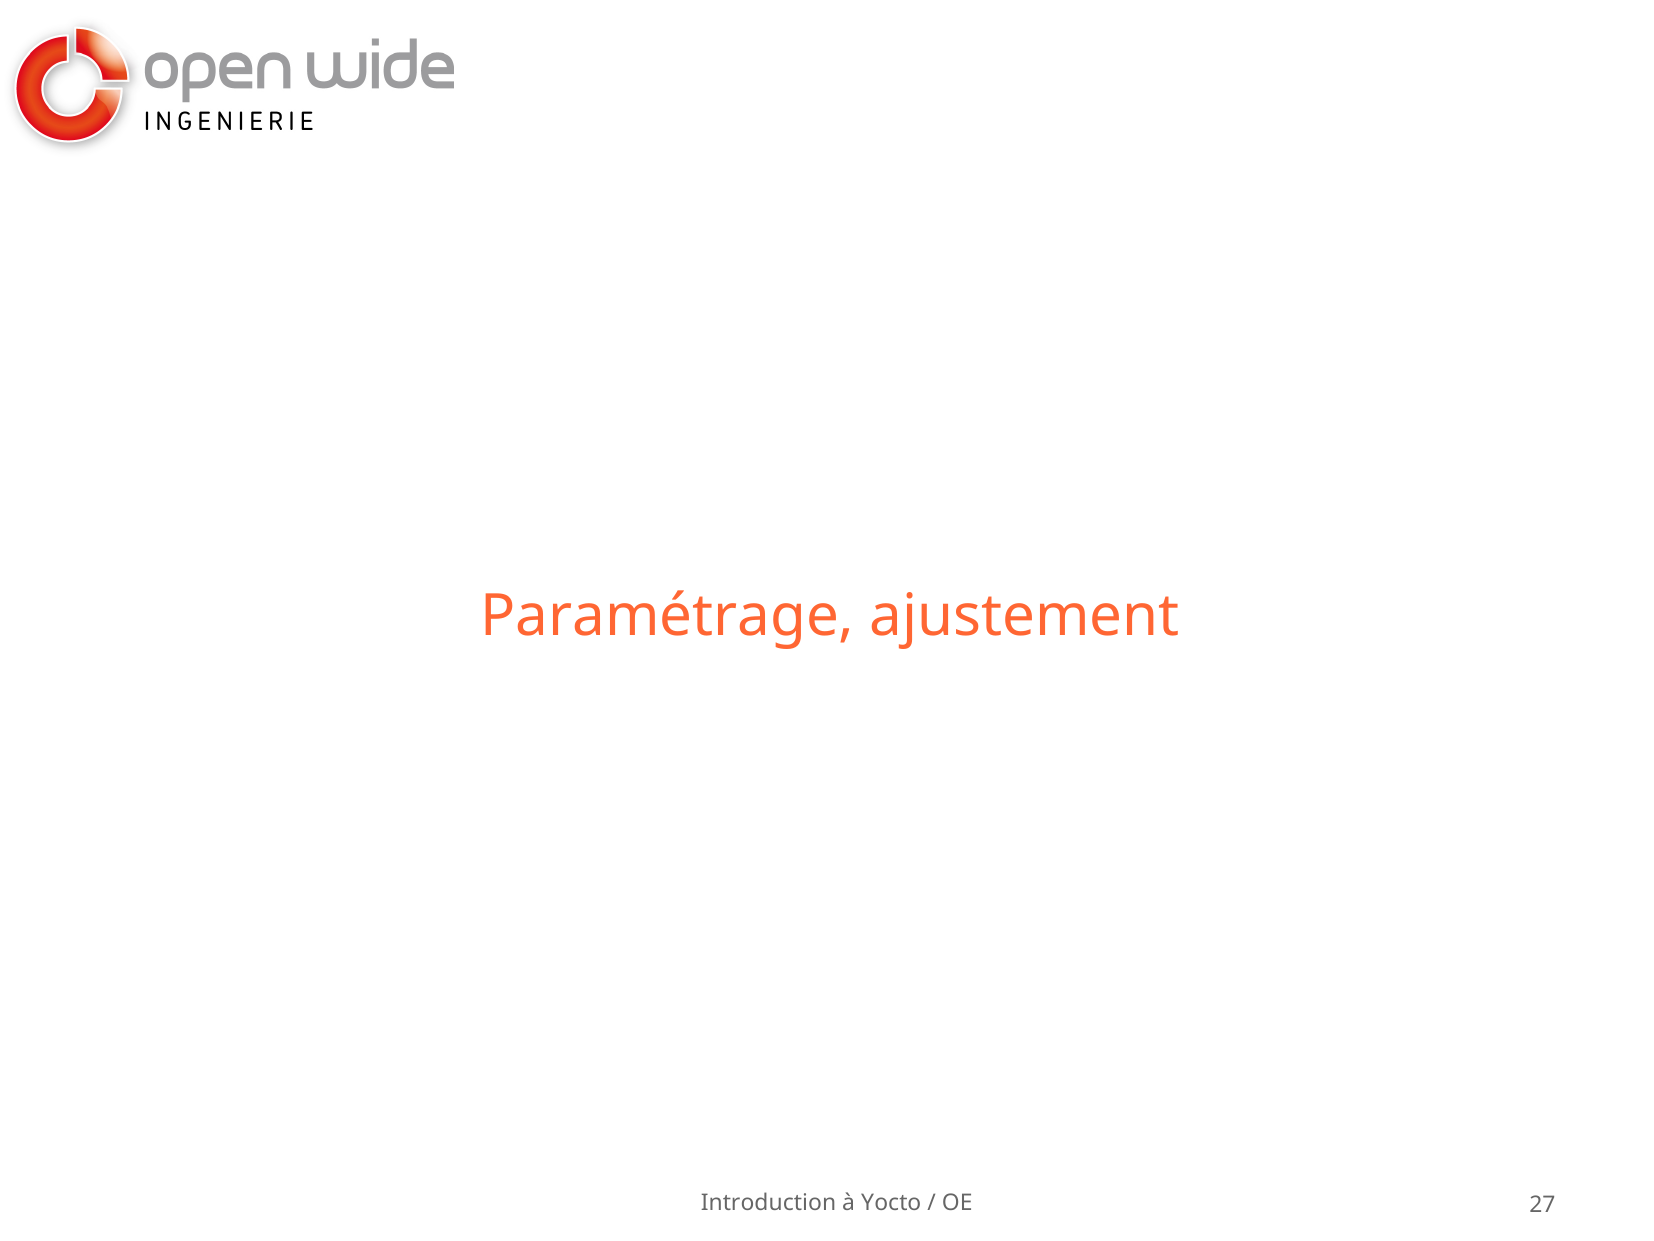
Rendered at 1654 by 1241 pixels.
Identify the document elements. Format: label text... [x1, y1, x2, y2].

picture [0, 0, 454, 161]
subtitle Paramétrage, ajustement [350, 195, 1309, 1031]
